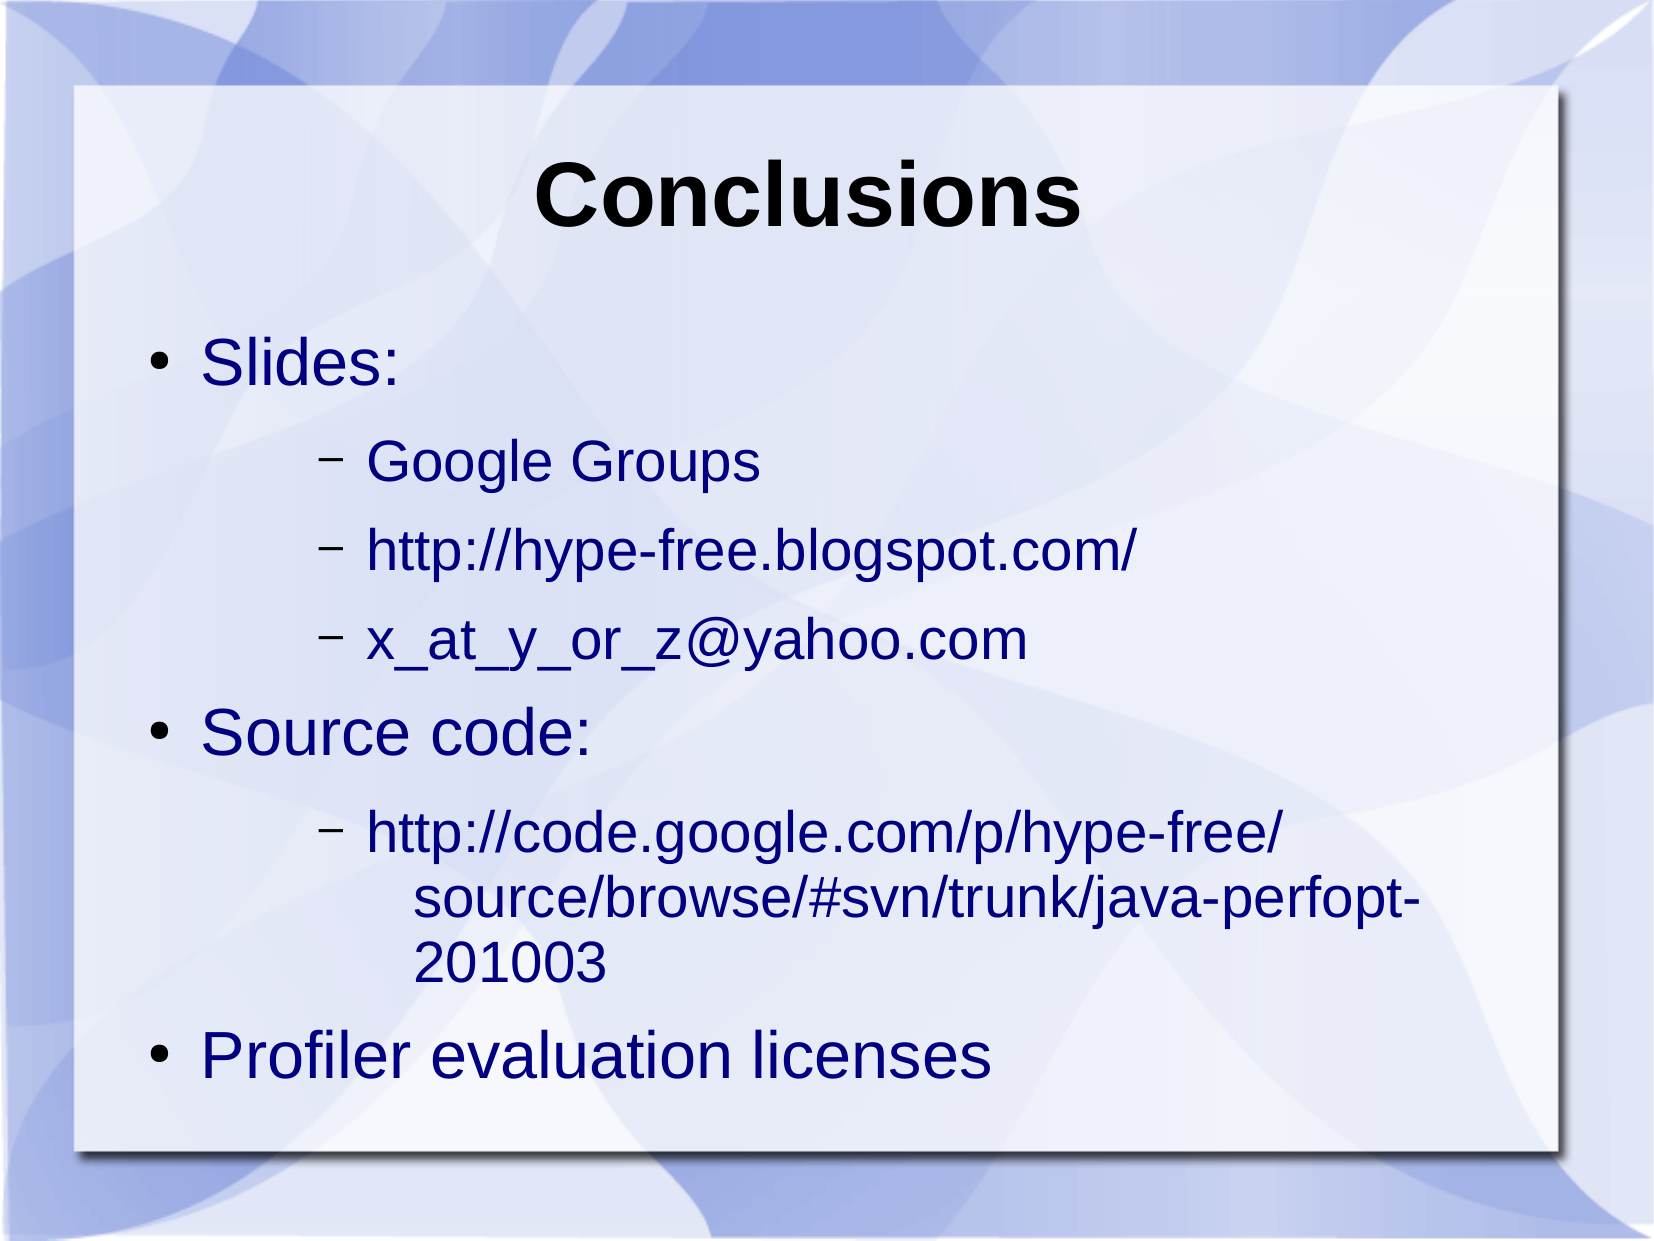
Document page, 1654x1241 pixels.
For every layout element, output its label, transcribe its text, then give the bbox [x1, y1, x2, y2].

title Conclusions [82, 98, 1536, 291]
list Slides: Google Groups http://hype-free.blogspot.com/ x_at_y_or_z@yahoo.com Source code: http://code.google.com/p/hype-free/source/browse/#svn/trunk/java-perfopt-201003 Profiler evaluation licenses [129, 324, 1489, 1129]
picture [0, 0, 1654, 1241]
